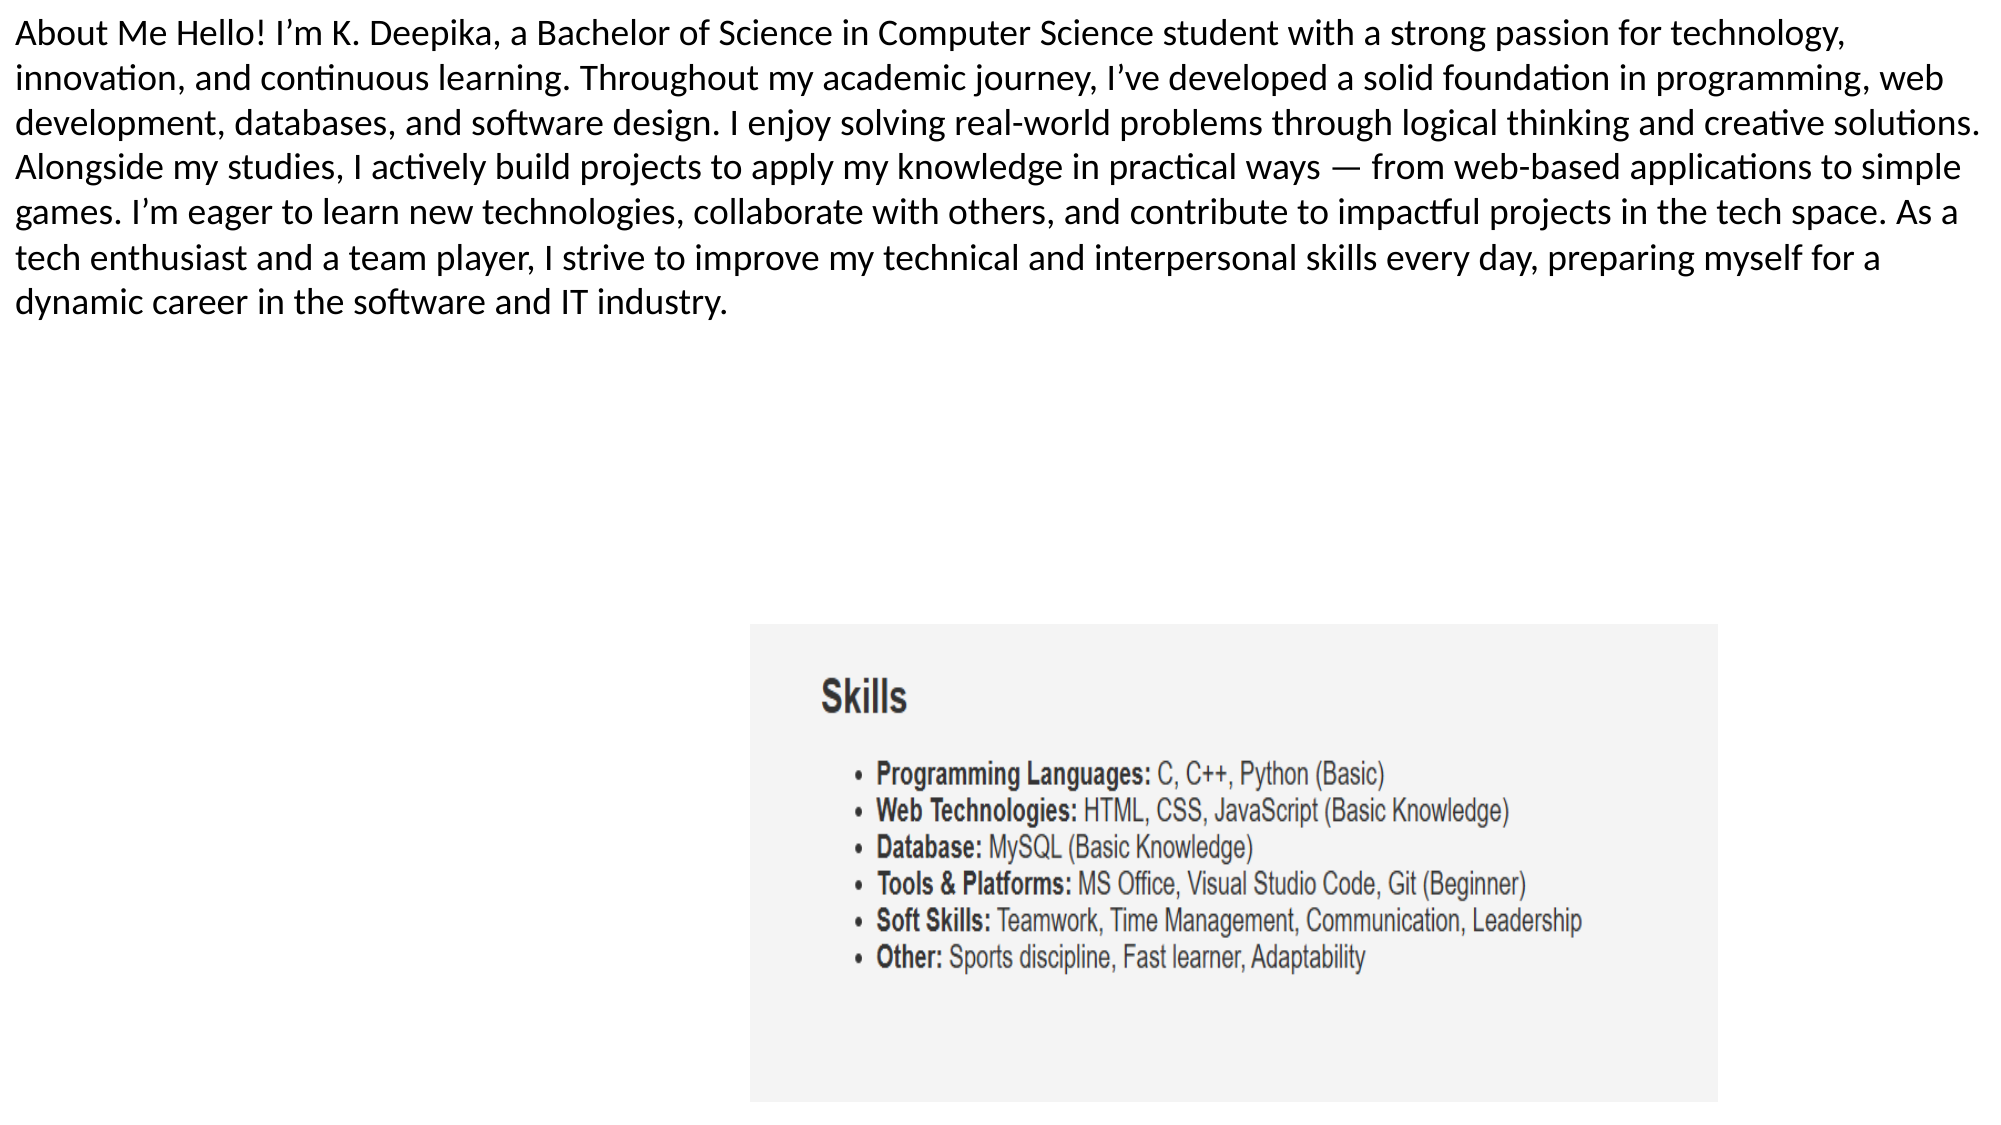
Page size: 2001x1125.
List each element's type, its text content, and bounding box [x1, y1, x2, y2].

text_box About Me Hello! I’m K. Deepika, a Bachelor of Science in Computer Science student with a strong passion for technology, innovation, and continuous learning. Throughout my academic journey, I’ve developed a solid foundation in programming, web development, databases, and software design. I enjoy solving real-world problems through logical thinking and creative solutions. Alongside my studies, I actively build projects to apply my knowledge in practical ways — from web-based applications to simple games. I’m eager to learn new technologies, collaborate with others, and contribute to impactful projects in the tech space. As a tech enthusiast and a team player, I strive to improve my technical and interpersonal skills every day, preparing myself for a dynamic career in the software and IT industry. [0, 0, 2000, 606]
picture [750, 624, 1718, 1102]
